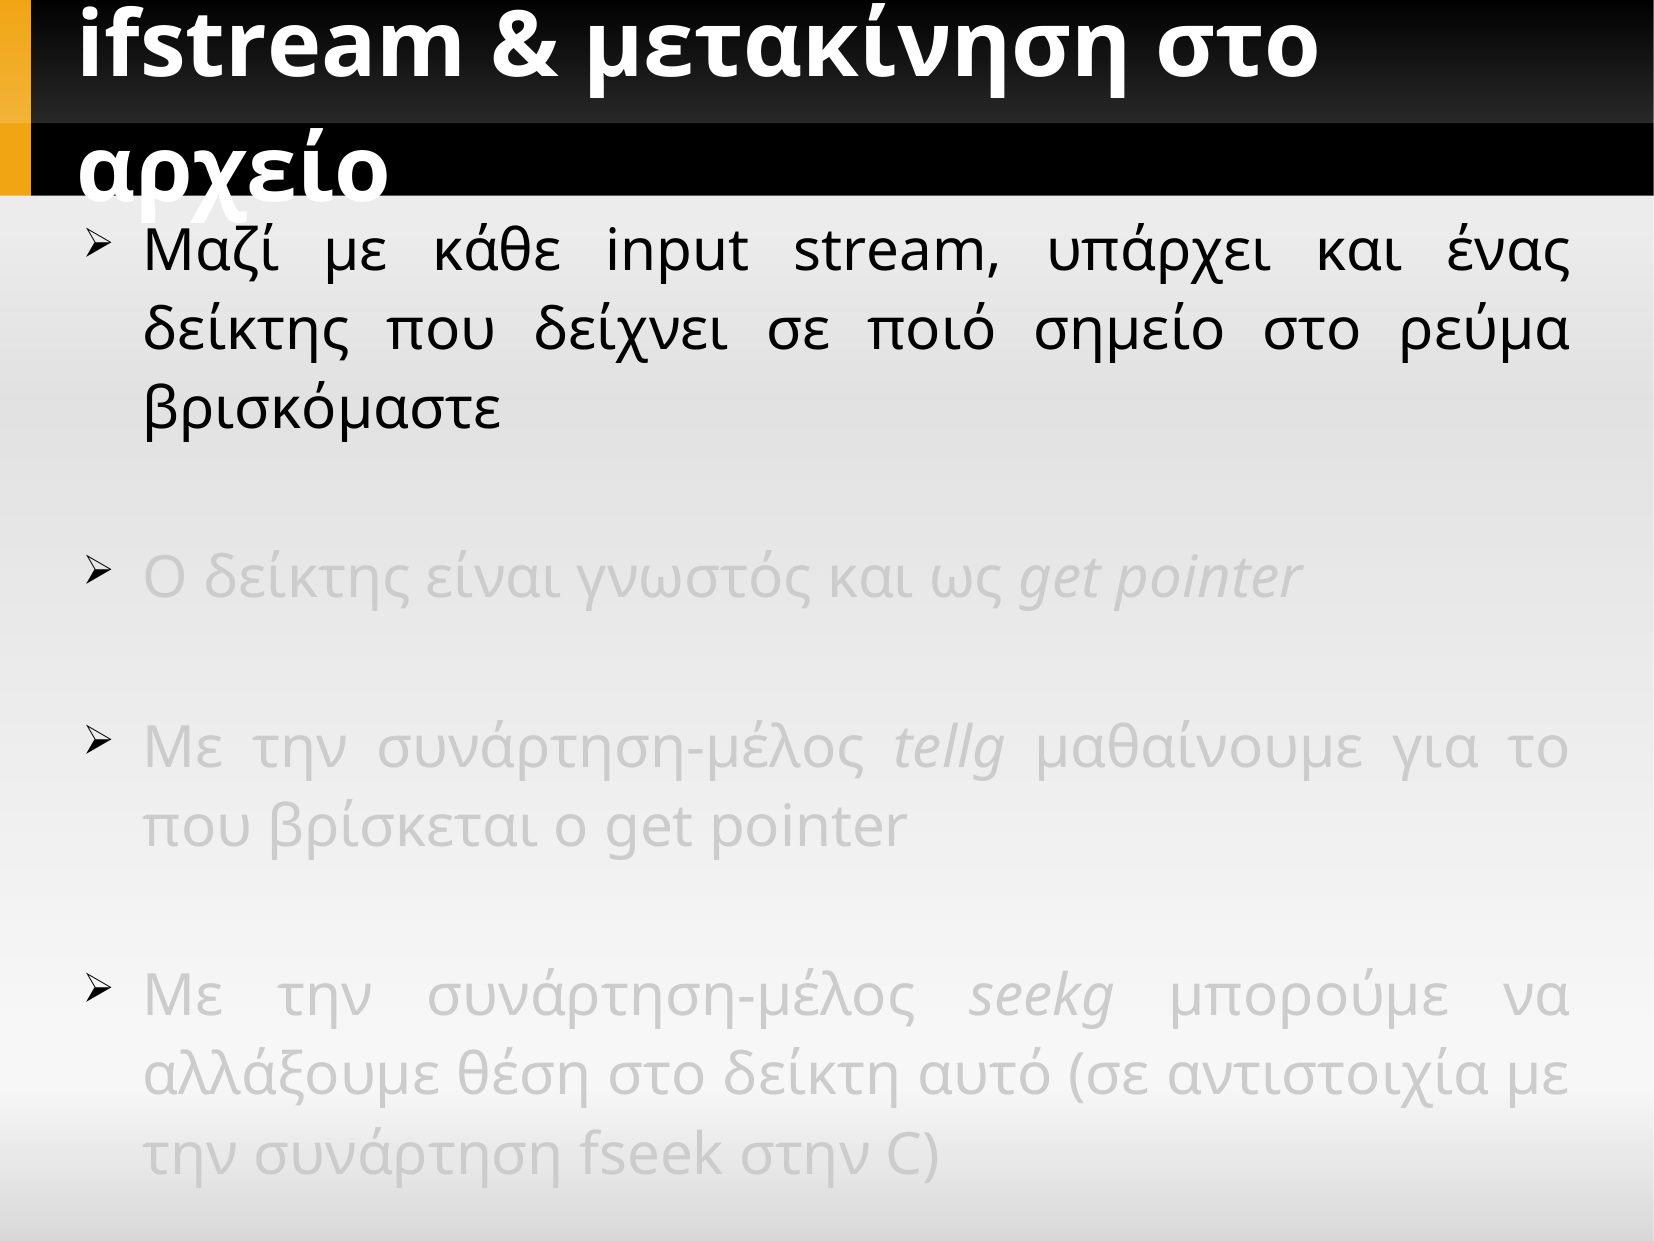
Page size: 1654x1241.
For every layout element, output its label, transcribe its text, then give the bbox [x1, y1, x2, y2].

title ifstream & μετακίνηση στο αρχείο [76, 0, 1565, 208]
picture [0, 0, 1654, 1241]
subtitle Μαζί με κάθε input stream, υπάρχει και ένας δείκτης που δείχνει σε ποιό σημείο στο ρεύμα βρισκόμαστε Ο δείκτης είναι γνωστός και ως get pointer Με την συνάρτηση-μέλος tellg μαθαίνουμε για το που βρίσκεται ο get pointer Με την συνάρτηση-μέλος seekg μπορούμε να αλλάξουμε θέση στο δείκτη αυτό (σε αντιστοιχία με την συνάρτηση fseek στην C) [82, 297, 1571, 1102]
